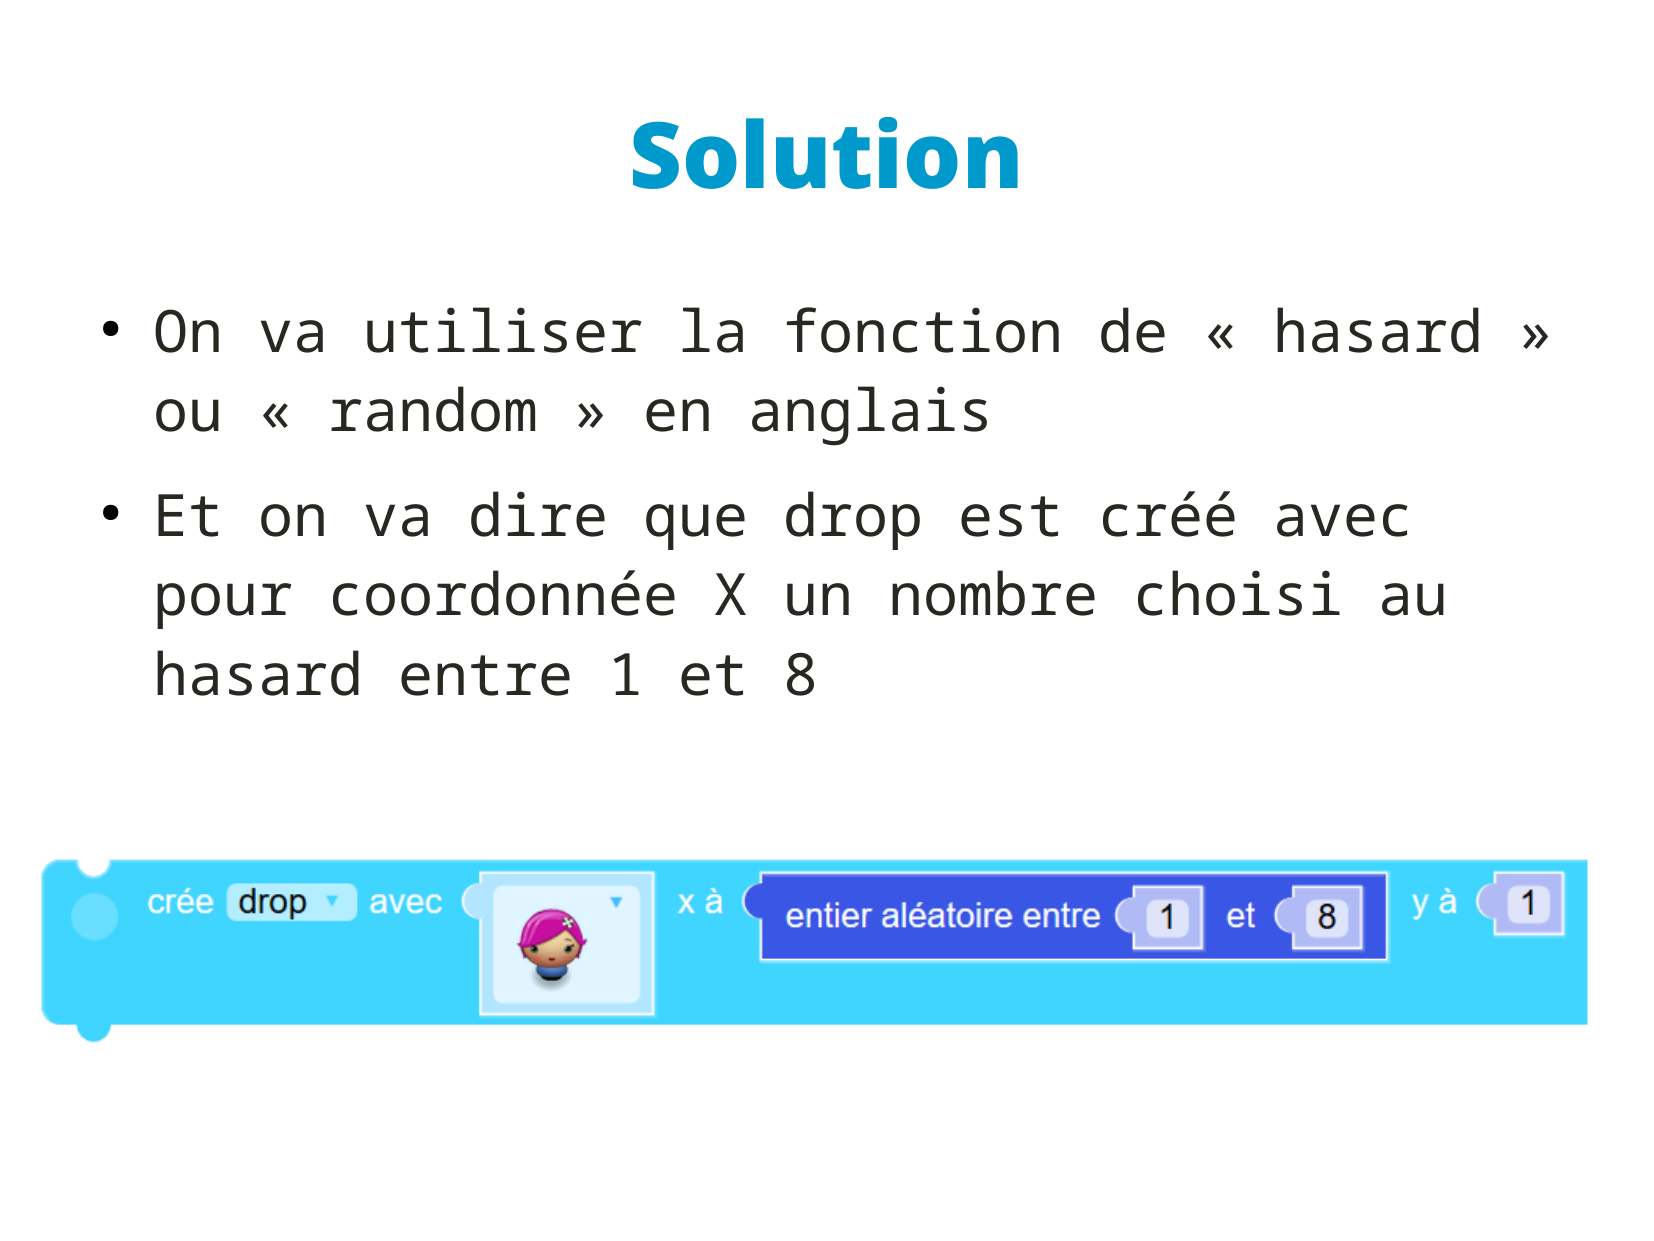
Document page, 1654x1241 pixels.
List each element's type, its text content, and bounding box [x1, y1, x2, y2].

title Solution [82, 49, 1571, 257]
picture [23, 838, 1616, 1058]
list On va utiliser la fonction de « hasard » ou « random » en anglais Et on va dire que drop est créé avec pour coordonnée X un nombre choisi au hasard entre 1 et 8 [82, 290, 1571, 838]
